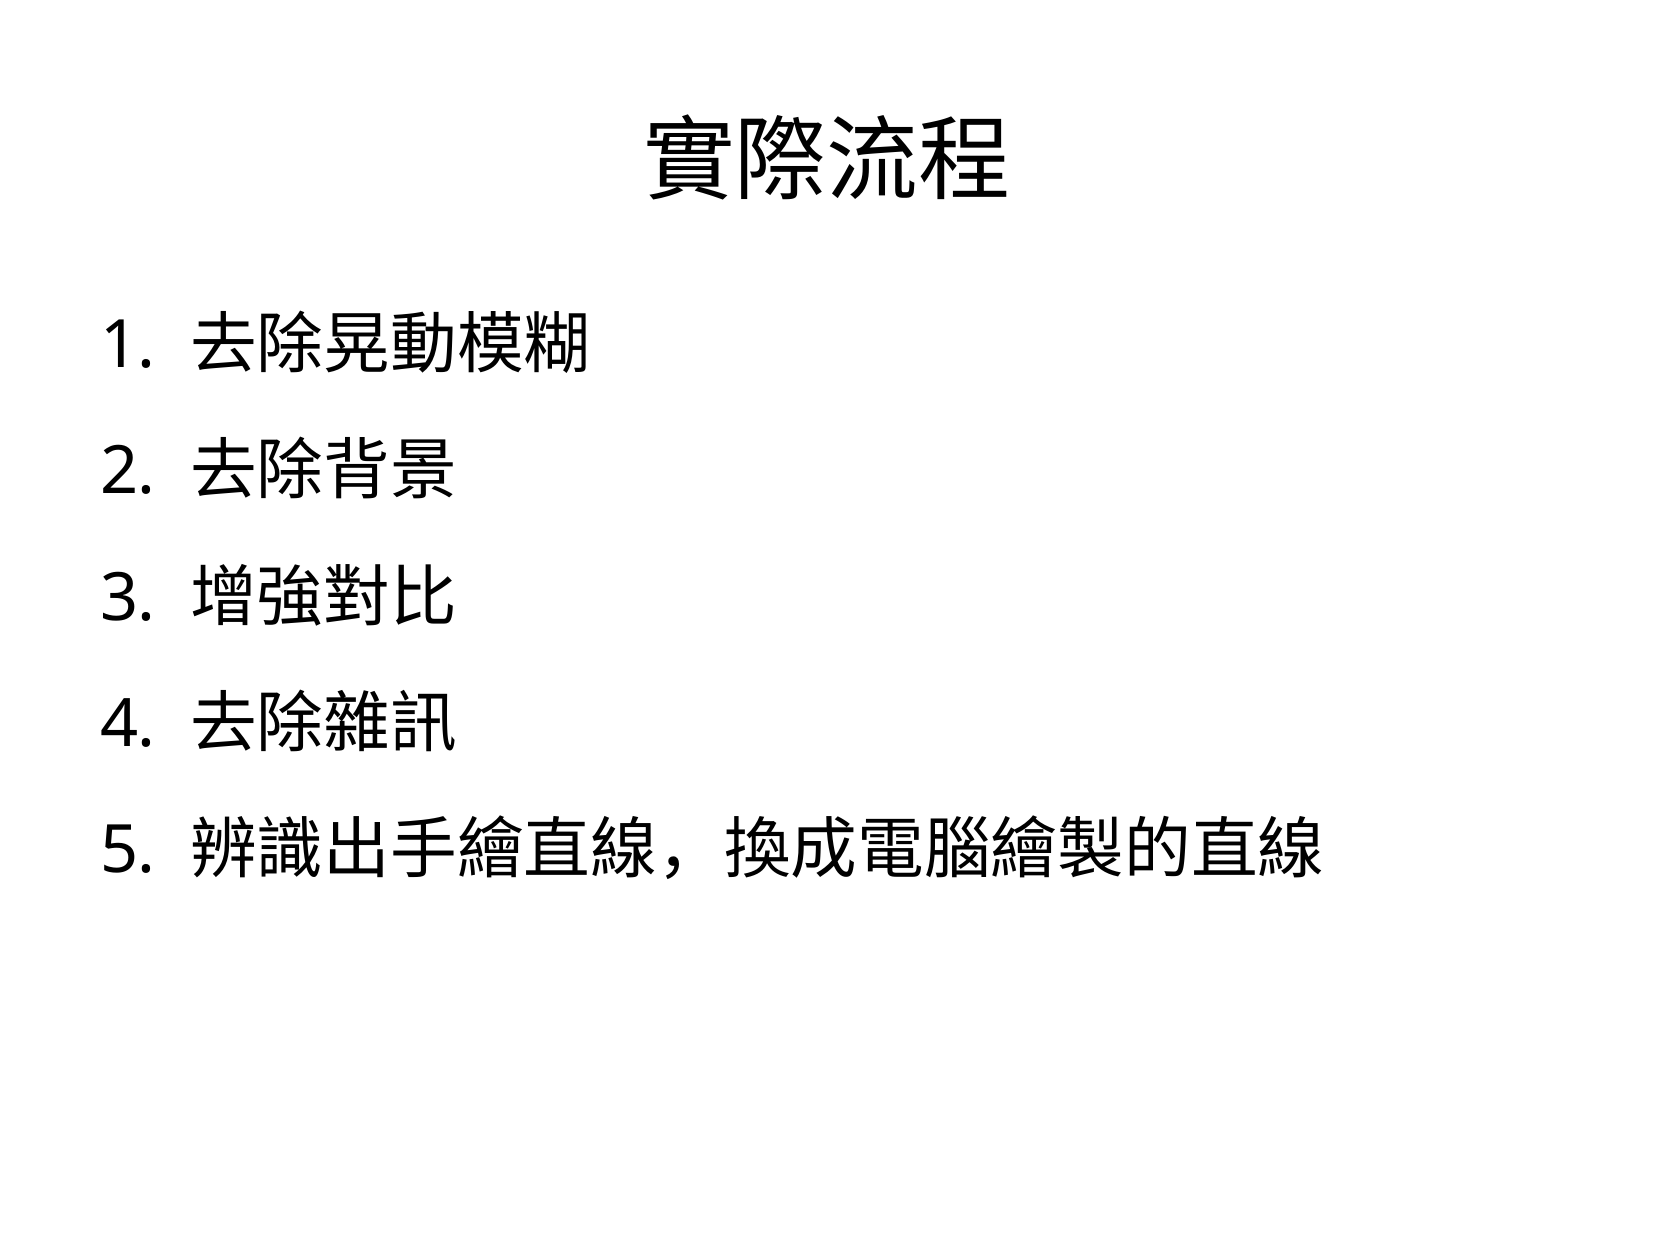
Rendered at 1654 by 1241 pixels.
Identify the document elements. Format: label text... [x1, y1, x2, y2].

title 實際流程 [82, 49, 1571, 257]
list 去除晃動模糊 去除背景 增強對比 去除雜訊 辨識出手繪直線，換成電腦繪製的直線 [82, 290, 1571, 1010]
